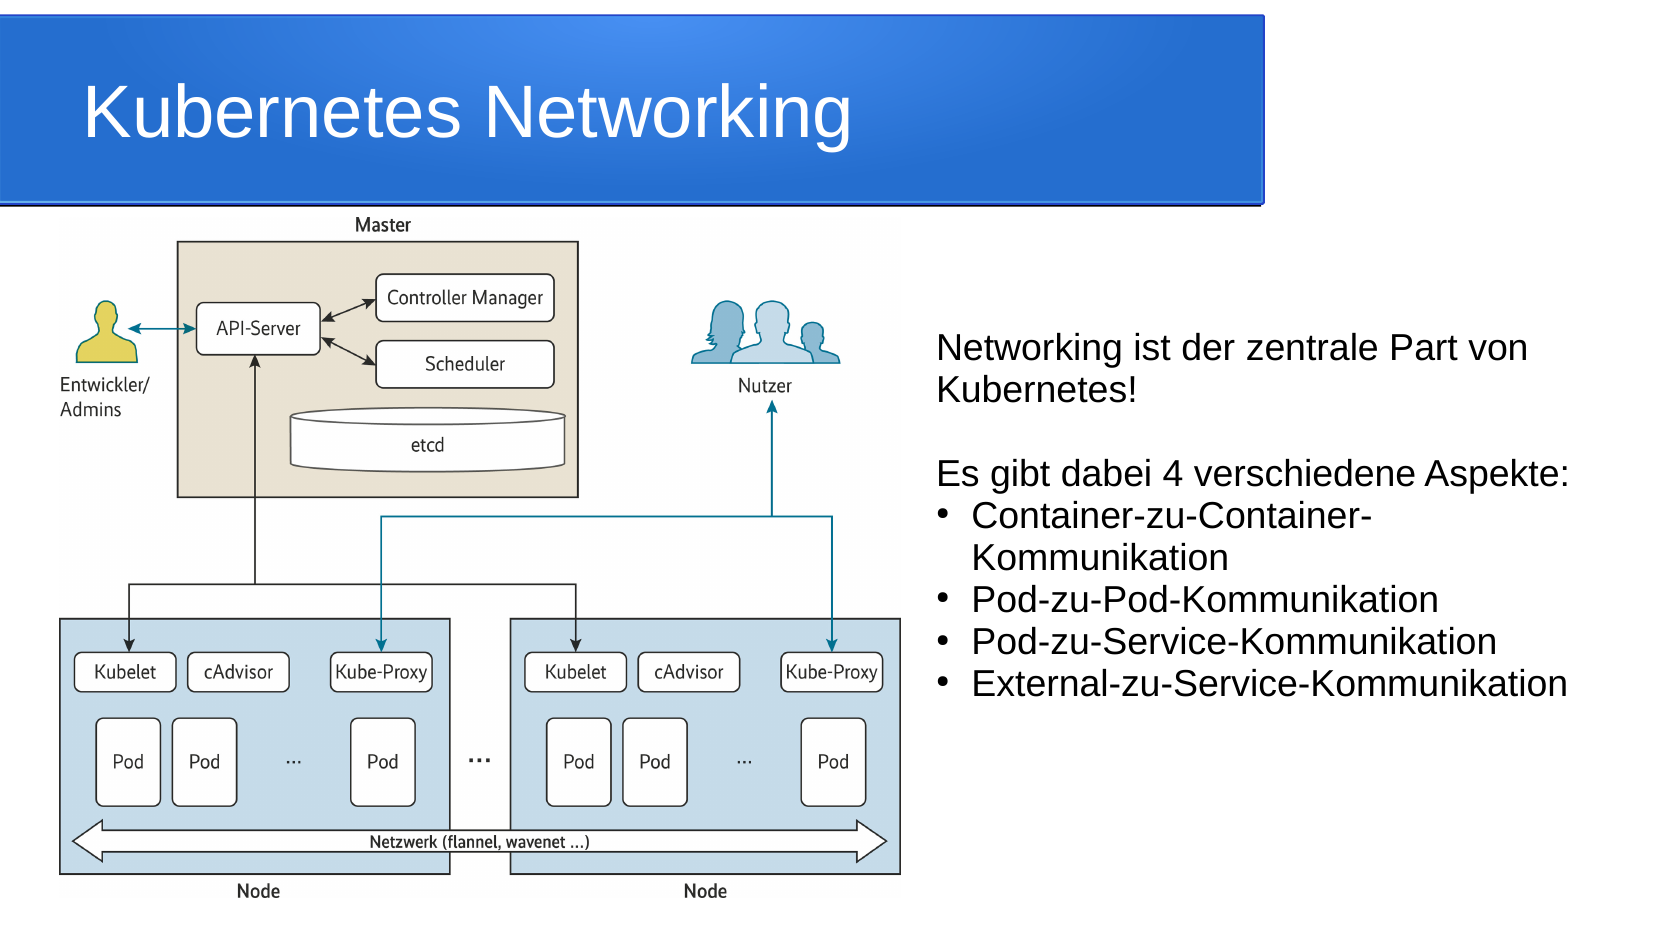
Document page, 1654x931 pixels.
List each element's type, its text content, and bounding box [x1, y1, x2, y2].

picture [59, 217, 901, 898]
text_box Networking ist der zentrale Part von Kubernetes! Es gibt dabei 4 verschiedene Aspekte: Container-zu-Container-Kommunikation Pod-zu-Pod-Kommunikation Pod-zu-Service-Kommunikation External-zu-Service-Kommunikation [921, 318, 1630, 838]
title Kubernetes Networking [82, 35, 1235, 189]
